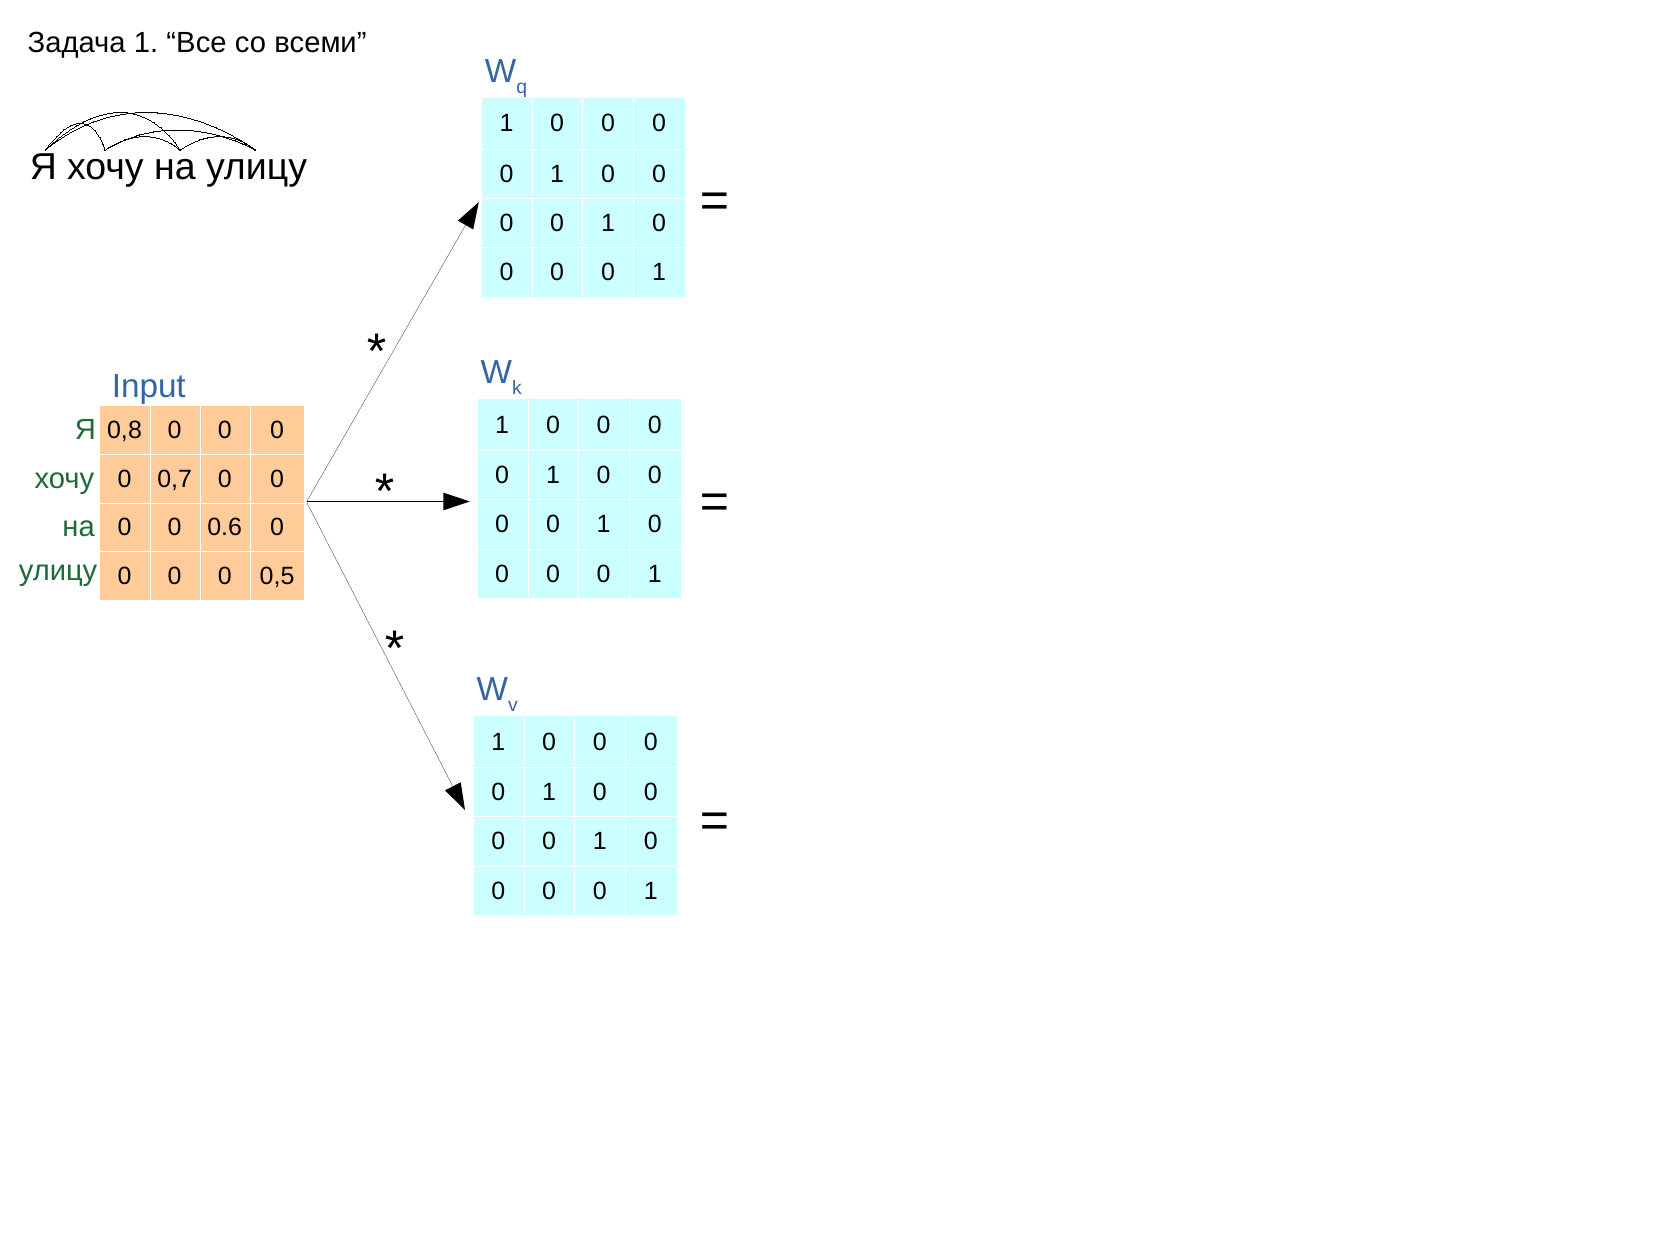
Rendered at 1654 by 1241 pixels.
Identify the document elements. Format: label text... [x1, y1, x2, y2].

table_header 0 [533, 98, 582, 149]
table_cell 0 [634, 199, 685, 247]
text_box = [685, 165, 737, 236]
table_cell 0 [482, 248, 532, 297]
text_box * [369, 613, 415, 684]
text_box = [685, 466, 737, 537]
table_cell 0 [575, 867, 625, 915]
table_header 0 [525, 716, 574, 767]
text_box улицу [3, 546, 99, 595]
table_cell 0 [575, 768, 625, 816]
table_cell 0 [583, 248, 633, 297]
table_cell 0 [474, 768, 524, 816]
table_header 0 [634, 98, 685, 149]
table_header 1 [482, 98, 532, 149]
text_box Я хочу на улицу [15, 138, 323, 196]
table_header 0 [529, 399, 578, 450]
table_header 0 [201, 406, 250, 454]
table_cell 0 [151, 552, 200, 600]
table_cell 0 [478, 550, 528, 598]
table_cell 0 [251, 504, 304, 551]
table_header 0 [575, 716, 625, 767]
table_cell 0 [529, 550, 578, 598]
text_box Wv [461, 663, 561, 724]
table_cell 0 [474, 867, 524, 915]
table_cell 0 [529, 500, 578, 549]
text_box Задача 1. “Все со всеми” [12, 18, 451, 66]
table_header 1 [478, 399, 528, 450]
table_cell 0 [630, 451, 681, 499]
table_header 0 [151, 406, 200, 454]
table_cell 0 [474, 817, 524, 866]
table_cell 0 [478, 451, 528, 499]
table_header 0 [626, 716, 677, 767]
table_header 0,8 [100, 406, 150, 454]
table_cell 0 [201, 455, 250, 503]
table_cell 0 [630, 500, 681, 549]
table_cell 0 [626, 817, 677, 866]
table_cell 0 [100, 504, 150, 551]
table_header 0 [579, 399, 629, 450]
table_cell 1 [579, 500, 629, 549]
table_cell 0 [533, 248, 582, 297]
table_cell 0 [626, 768, 677, 816]
table_cell 1 [529, 451, 578, 499]
table_cell 0 [579, 451, 629, 499]
table_cell 0,7 [151, 455, 200, 503]
table_cell 0 [482, 199, 532, 247]
table_cell 0 [525, 817, 574, 866]
text_box Wq [470, 45, 569, 106]
table_cell 0 [478, 500, 528, 549]
text_box Wk [465, 346, 565, 407]
table_header 0 [630, 399, 681, 450]
text_box хочу [19, 454, 99, 503]
text_box Я [60, 405, 99, 454]
table_cell 0 [201, 552, 250, 600]
table_cell 1 [575, 817, 625, 866]
table_cell 1 [630, 550, 681, 598]
text_box * [360, 456, 405, 541]
text_box * [352, 316, 397, 387]
table_cell 0.6 [201, 504, 250, 551]
text_box = [685, 784, 737, 856]
table_cell 0 [100, 552, 150, 600]
table_cell 0 [251, 455, 304, 503]
text_box Input [97, 360, 211, 412]
table_cell 0 [151, 504, 200, 551]
table_header 0 [583, 98, 633, 149]
table_cell 1 [525, 768, 574, 816]
table_cell 0 [583, 150, 633, 198]
table_cell 1 [626, 867, 677, 915]
table_cell 0 [579, 550, 629, 598]
table_cell 0,5 [251, 552, 304, 600]
table_header 0 [251, 406, 304, 454]
table_cell 0 [634, 150, 685, 198]
table_cell 0 [533, 199, 582, 247]
table_header 1 [474, 716, 524, 767]
table_cell 1 [583, 199, 633, 247]
table_cell 0 [482, 150, 532, 198]
text_box на [47, 502, 99, 546]
table_cell 1 [634, 248, 685, 297]
table_cell 1 [533, 150, 582, 198]
table_cell 0 [100, 455, 150, 503]
table_cell 0 [525, 867, 574, 915]
